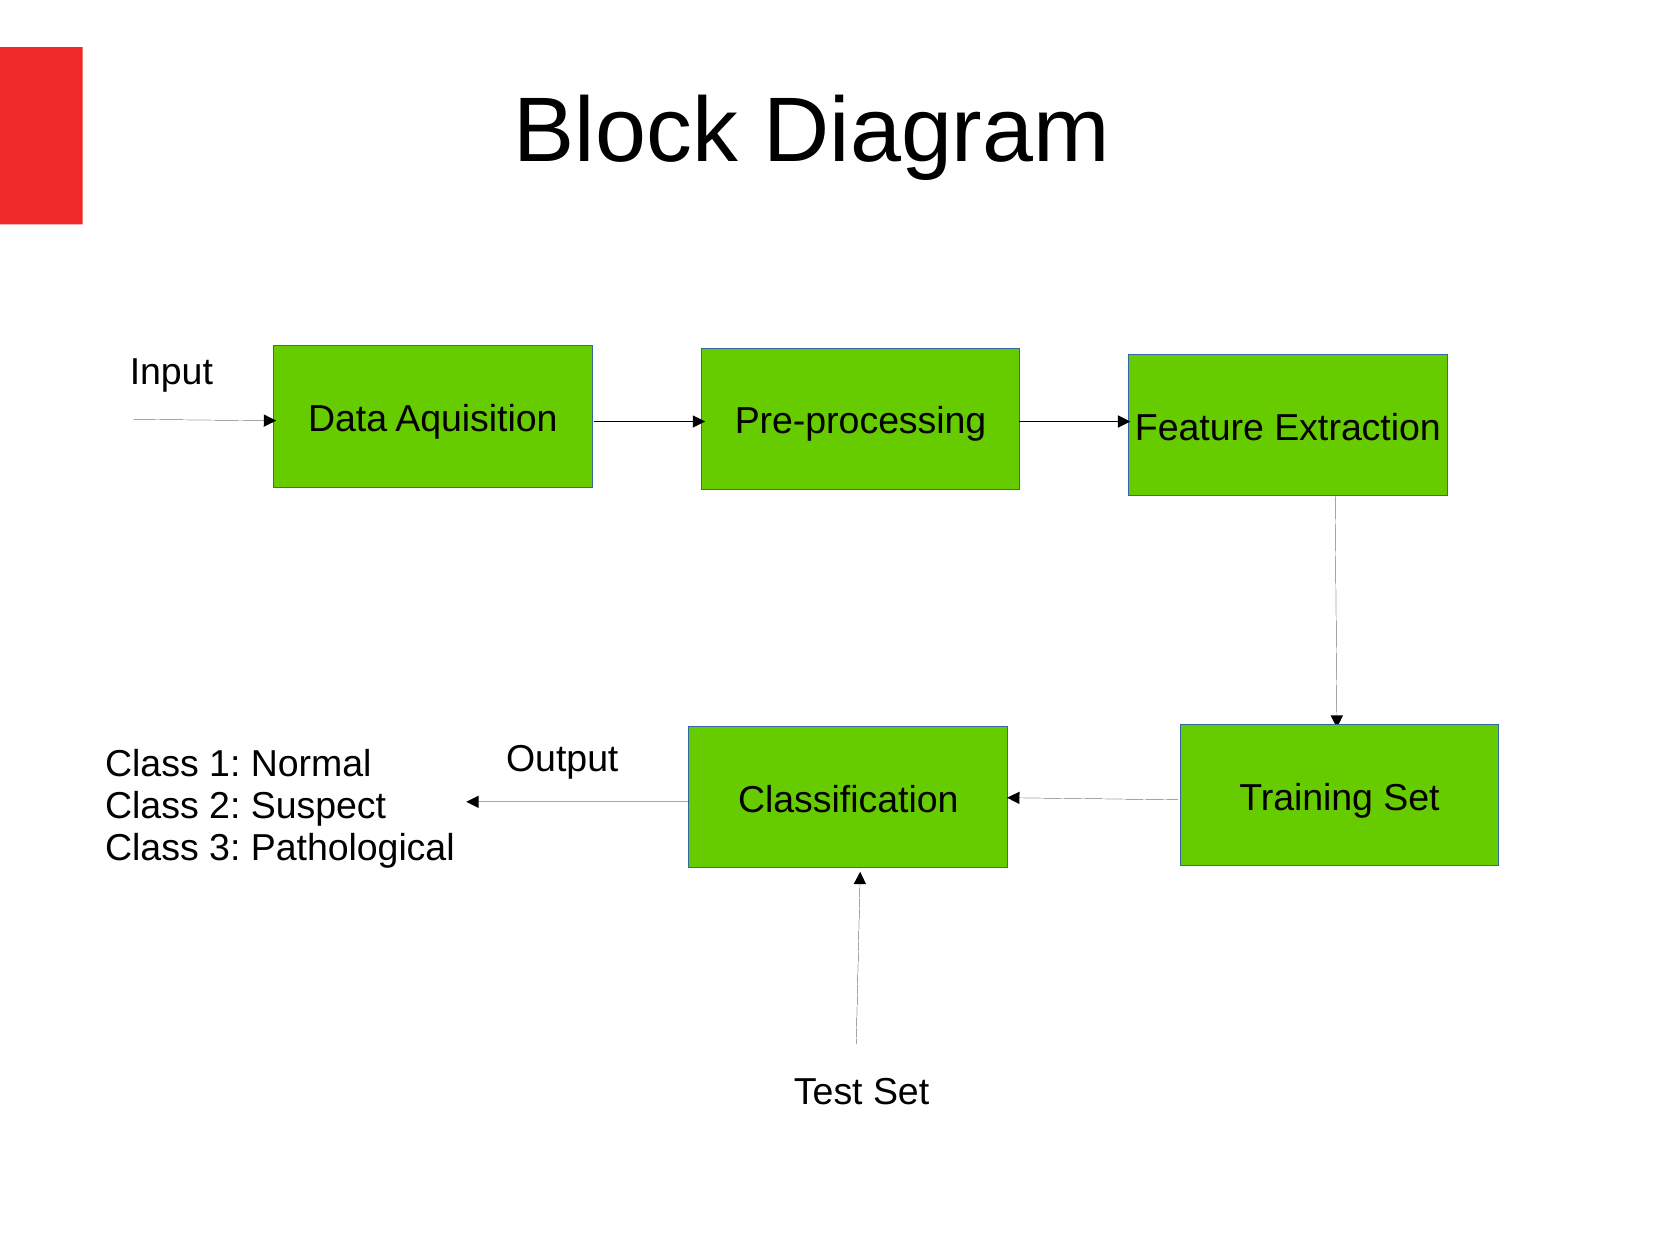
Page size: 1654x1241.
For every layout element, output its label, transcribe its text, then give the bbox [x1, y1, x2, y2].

text_box Test Set [779, 1062, 1004, 1120]
text_box Class 1: Normal Class 2: Suspect Class 3: Pathological [90, 735, 504, 1044]
text_box Training Set [1180, 724, 1499, 866]
text_box Data Aquisition [273, 345, 593, 488]
text_box Pre-processing [701, 348, 1020, 490]
text_box Block Diagram [144, 0, 1480, 189]
text_box Input [114, 343, 251, 443]
text_box Output [491, 729, 677, 787]
text_box Feature Extraction [1128, 354, 1448, 496]
text_box Classification [688, 726, 1008, 868]
